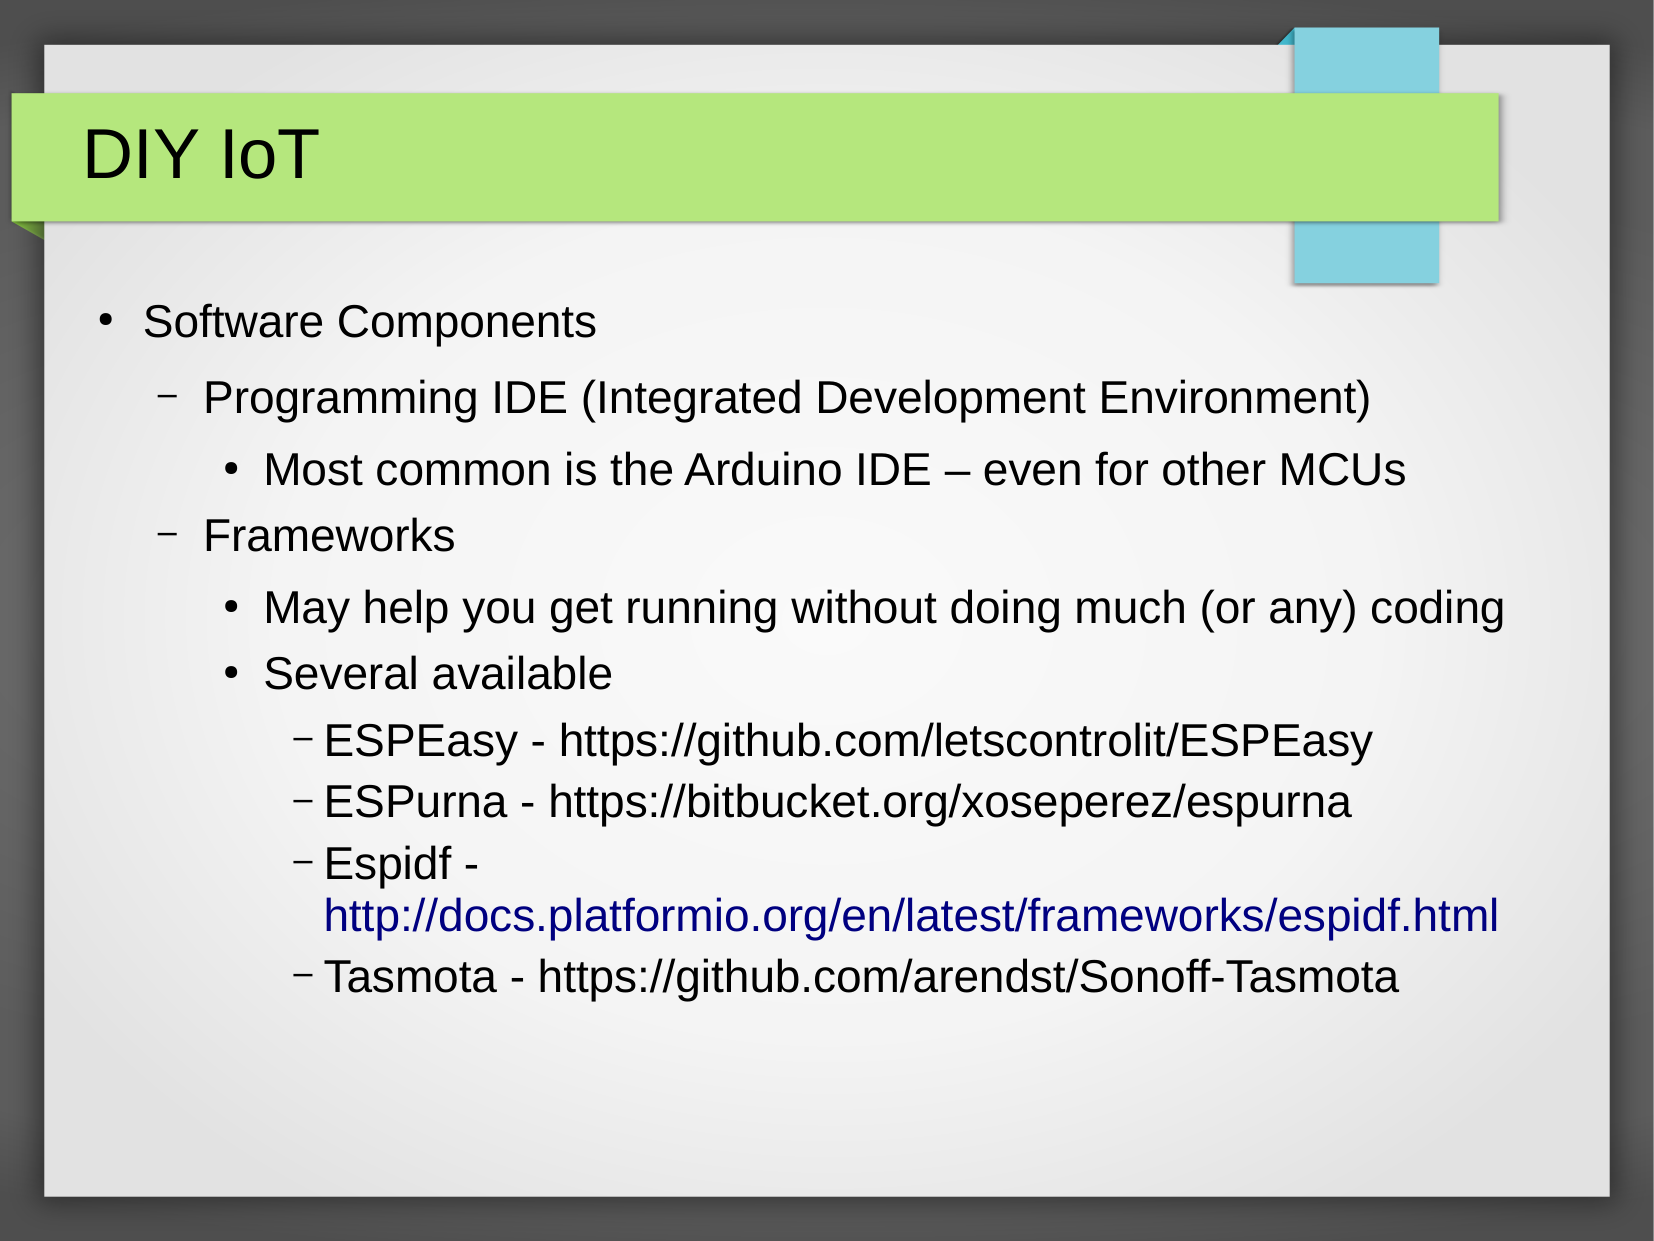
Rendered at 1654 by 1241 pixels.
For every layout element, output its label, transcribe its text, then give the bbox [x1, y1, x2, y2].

list Software Components Programming IDE (Integrated Development Environment) Most common is the Arduino IDE – even for other MCUs Frameworks May help you get running without doing much (or any) coding Several available ESPEasy - https://github.com/letscontrolit/ESPEasy ESPurna - https://bitbucket.org/xoseperez/espurna Espidf - http://docs.platformio.org/en/latest/frameworks/espidf.html Tasmota - https://github.com/arendst/Sonoff-Tasmota [82, 295, 1571, 1015]
picture [0, 0, 1654, 1241]
title DIY IoT [82, 94, 1264, 213]
